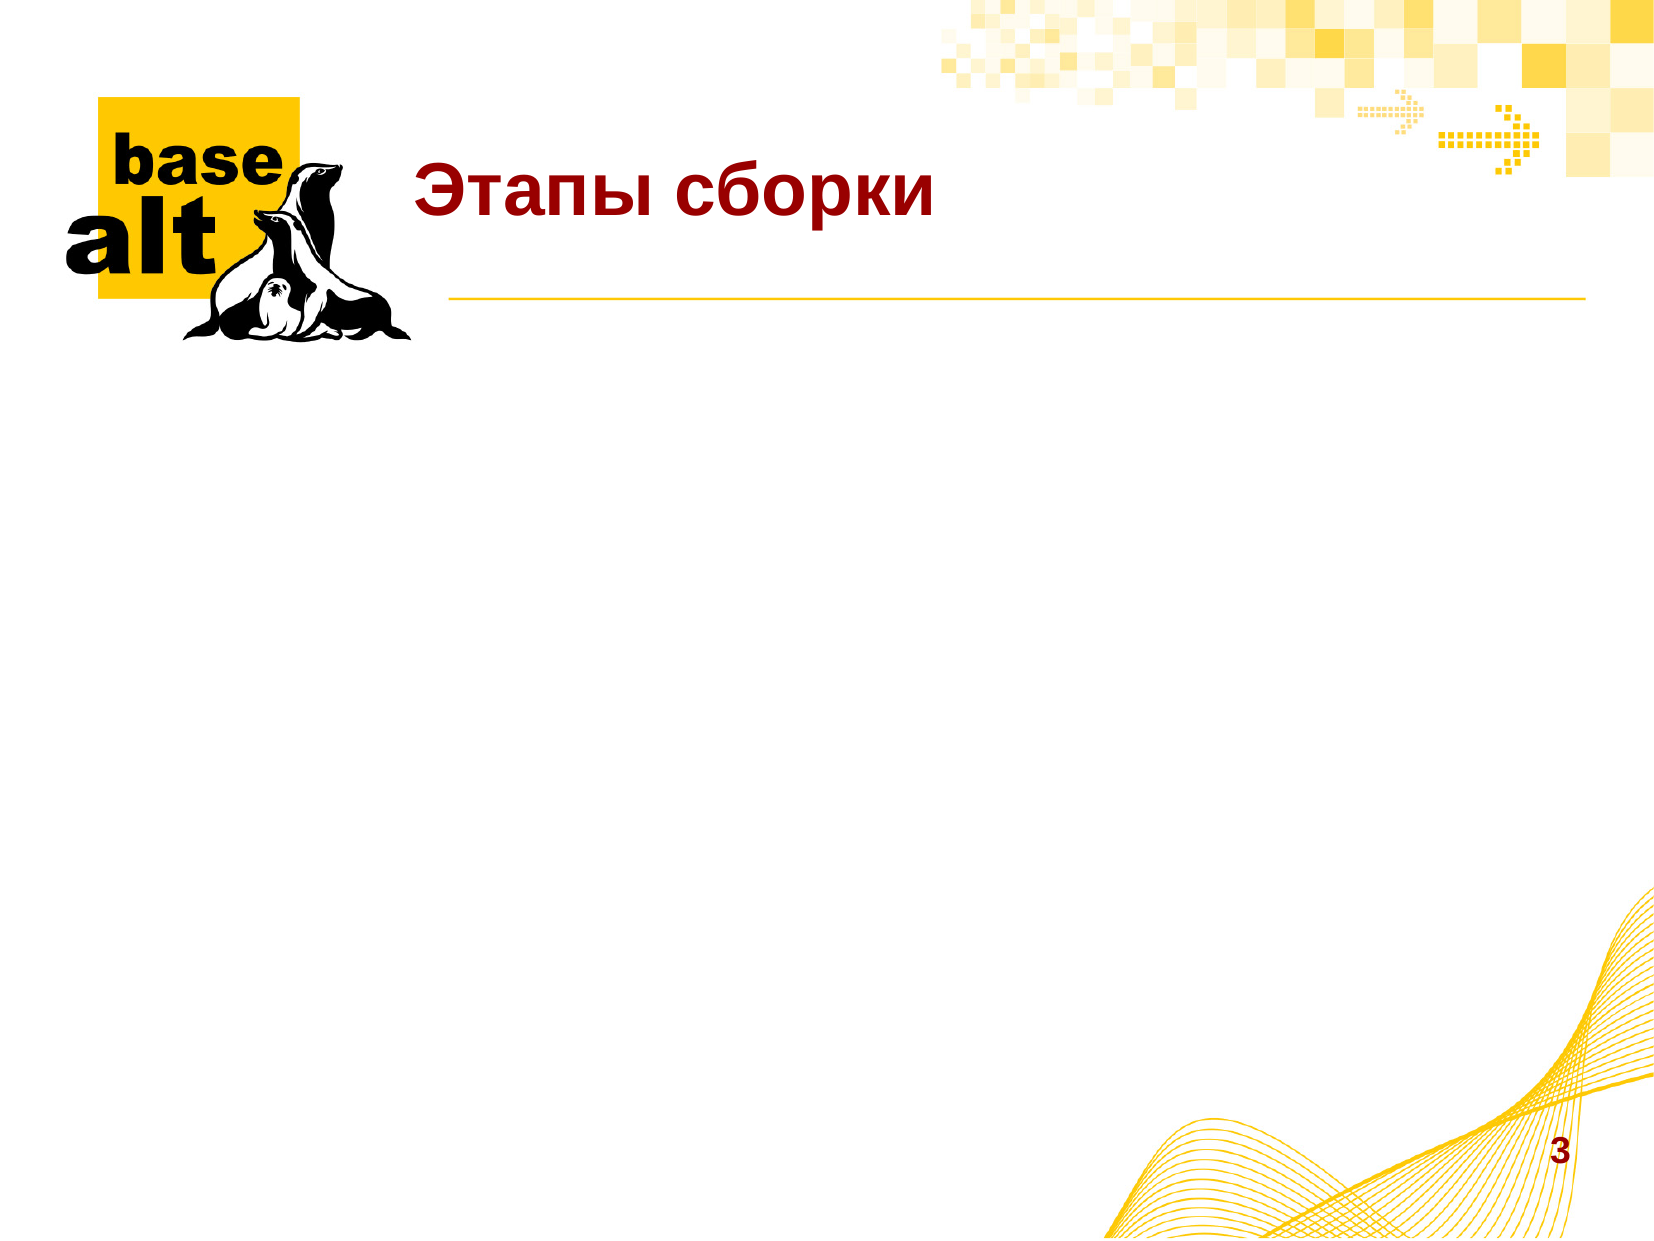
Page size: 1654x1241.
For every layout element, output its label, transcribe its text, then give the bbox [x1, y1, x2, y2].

picture [0, 0, 1654, 1241]
title Этапы сборки [413, 82, 1571, 296]
